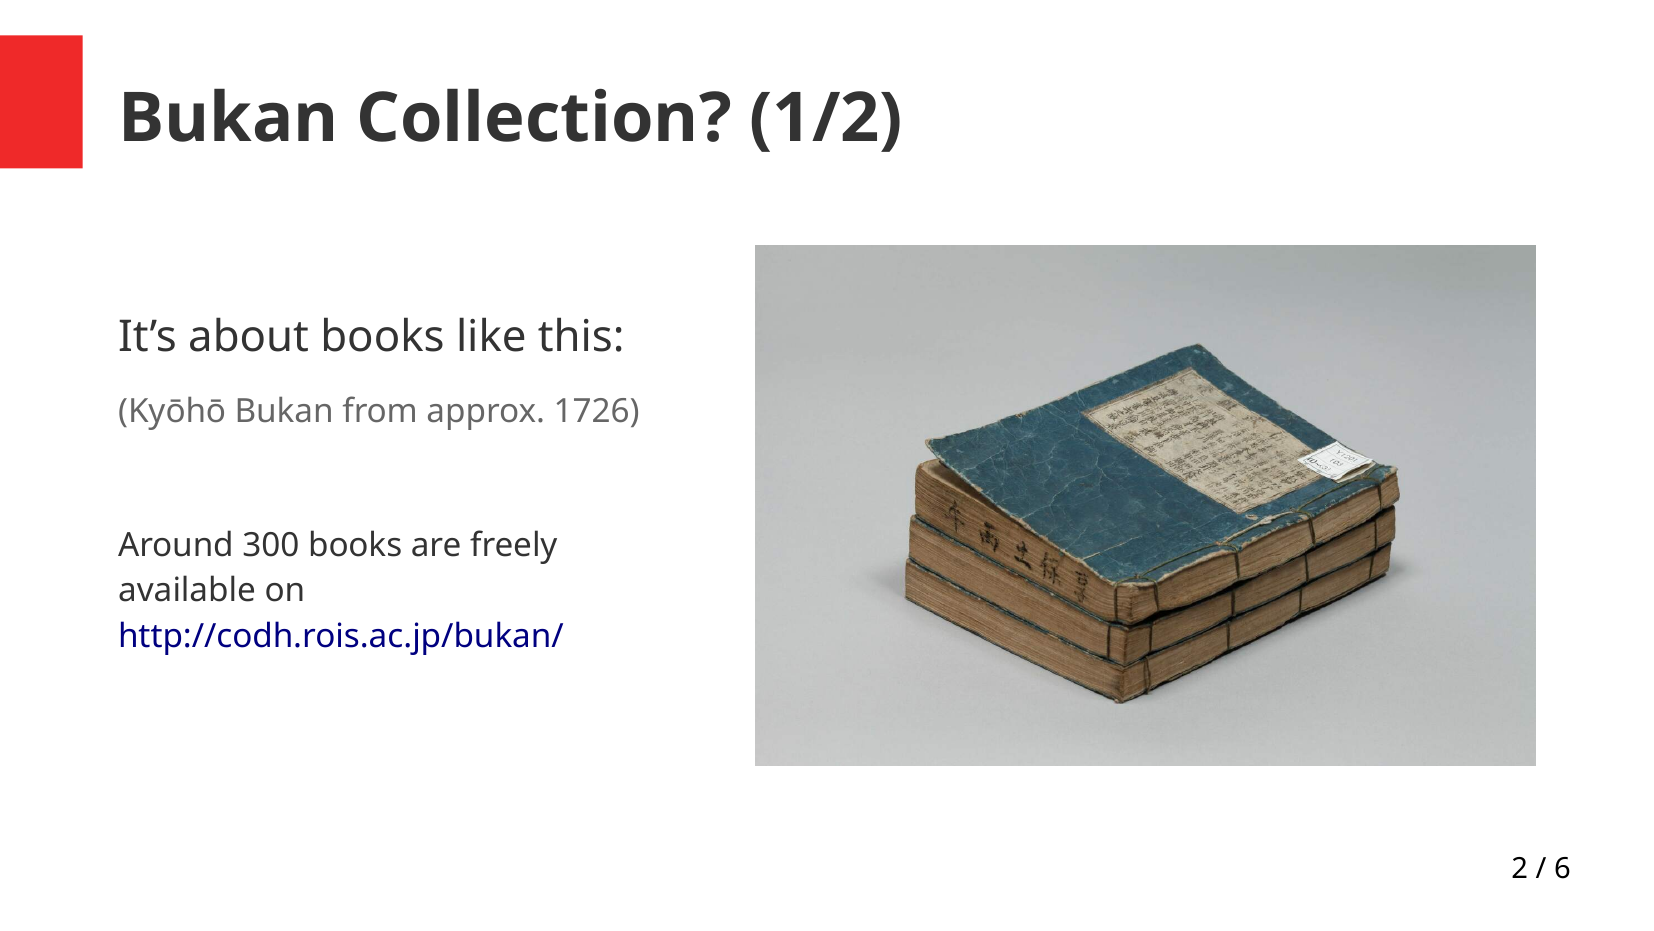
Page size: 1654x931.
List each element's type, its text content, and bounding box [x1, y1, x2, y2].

list It’s about books like this: (Kyōhō Bukan from approx. 1726) Around 300 books are freely available on http://codh.rois.ac.jp/bukan/ [118, 304, 686, 766]
title Bukan Collection? (1/2) [118, 37, 1571, 193]
picture [755, 245, 1536, 766]
